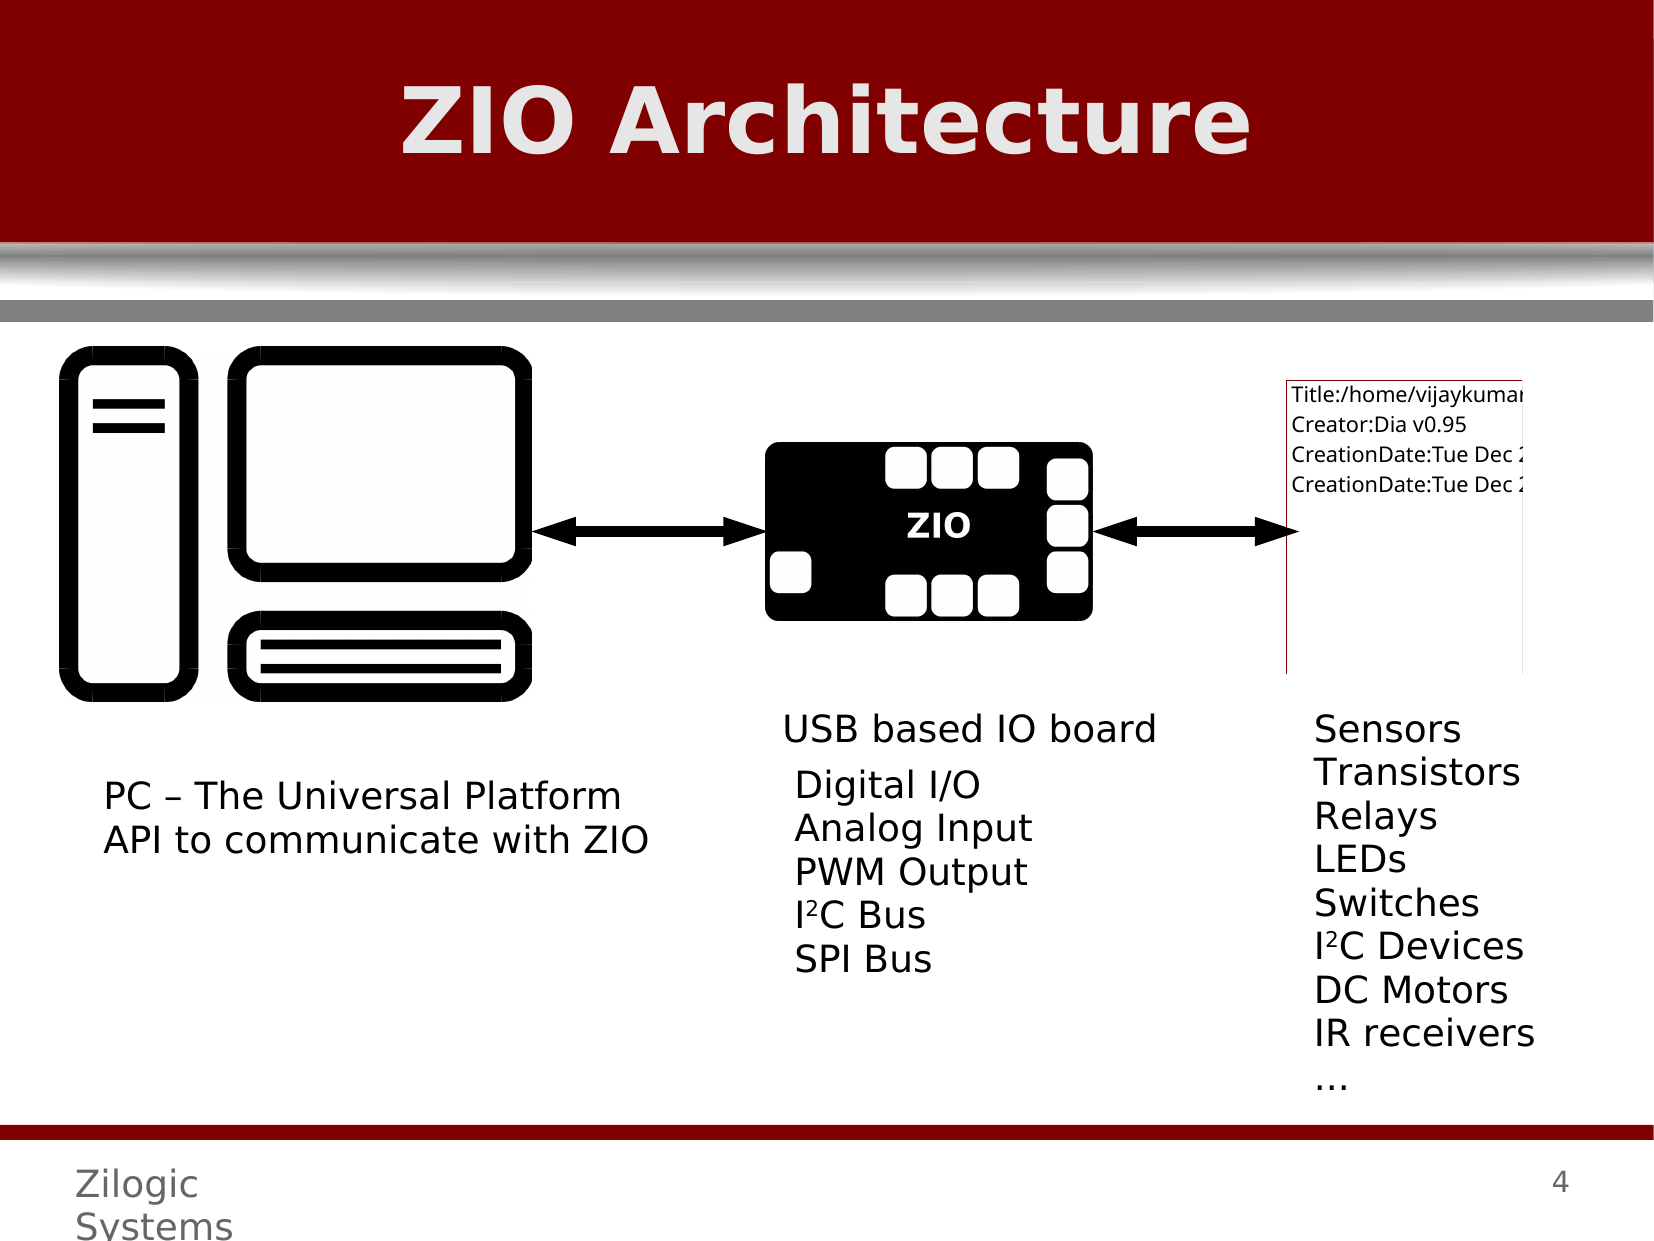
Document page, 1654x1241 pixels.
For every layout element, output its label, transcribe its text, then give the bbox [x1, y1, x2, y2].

title ZIO Architecture [82, 18, 1571, 226]
text_box USB based IO board Digital I/O Analog Input PWM Output I2C Bus SPI Bus [767, 700, 1129, 990]
picture [59, 346, 532, 702]
picture [1284, 378, 1523, 674]
text_box Sensors Transistors Relays LEDs Switches I2C Devices DC Motors IR receivers ... [1299, 700, 1625, 1108]
text_box PC – The Universal Platform API to communicate with ZIO [88, 767, 601, 870]
picture [765, 442, 1093, 621]
